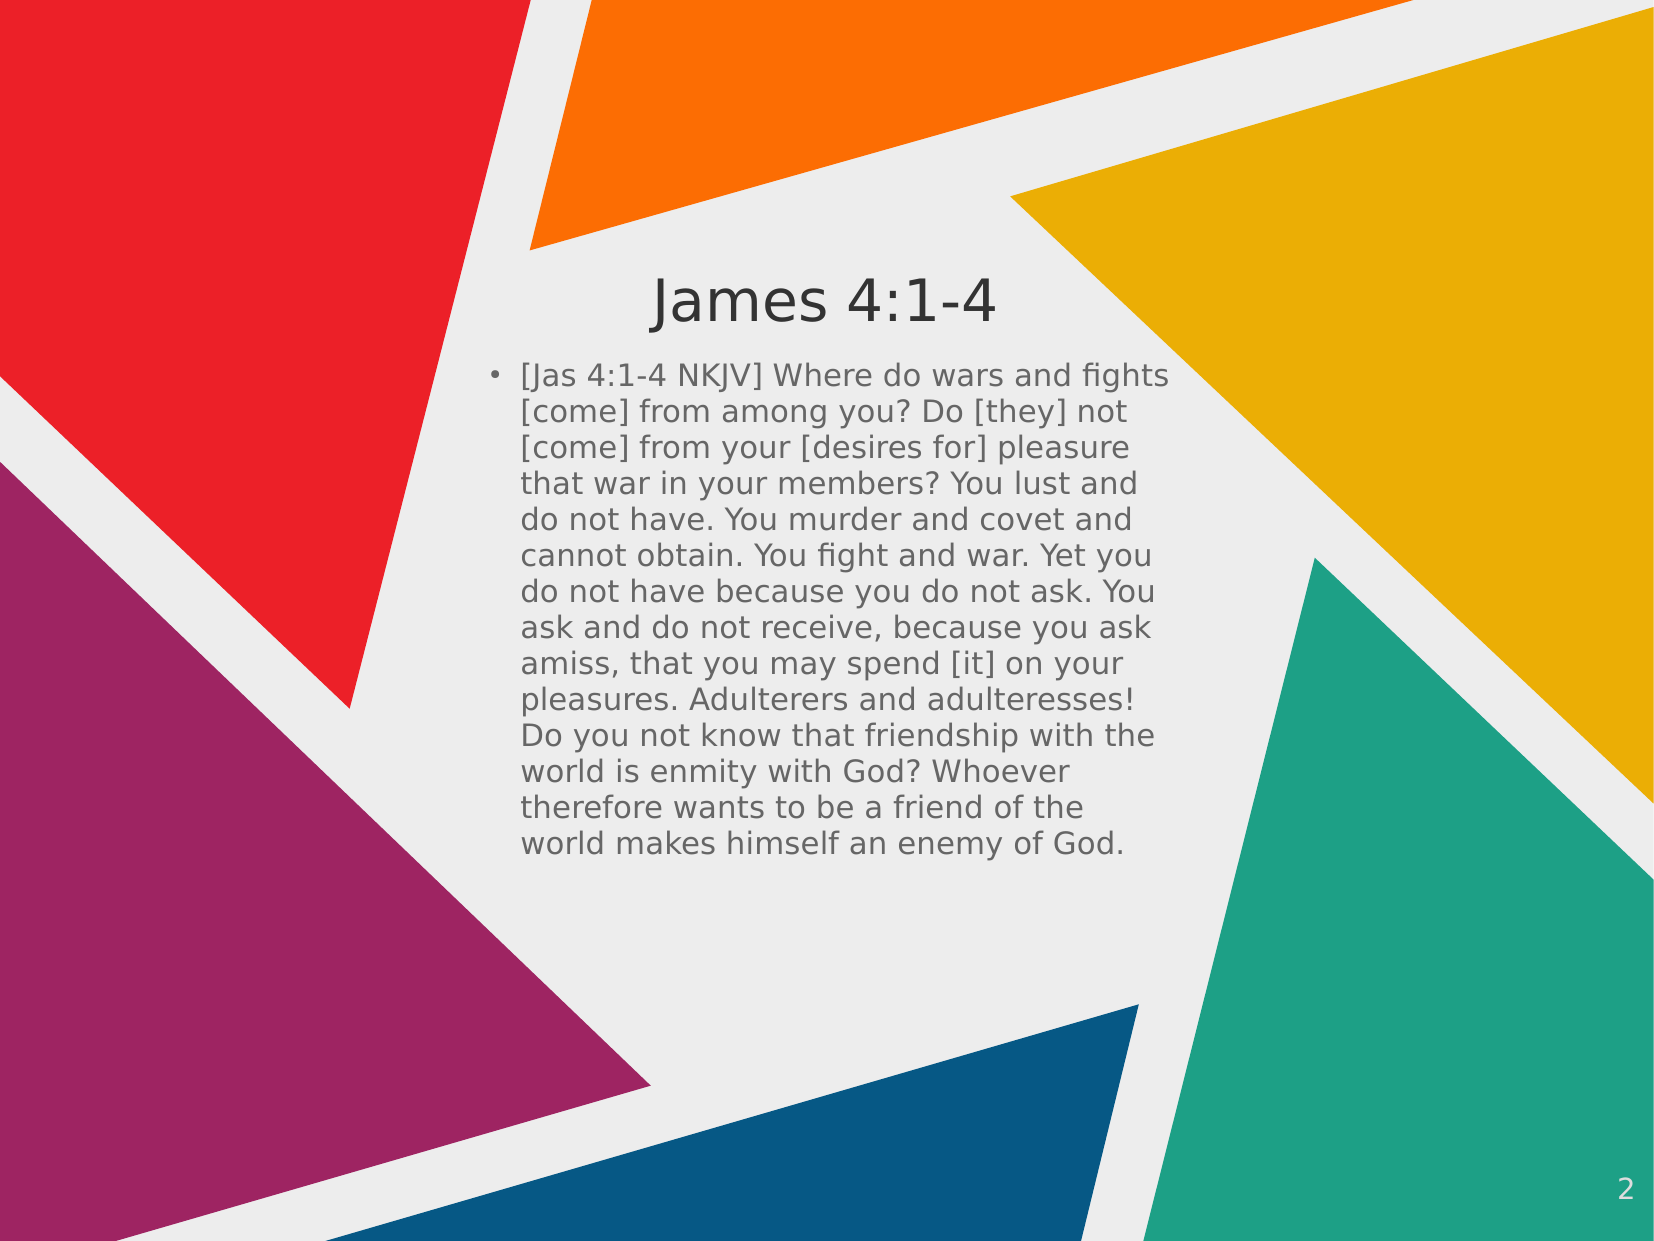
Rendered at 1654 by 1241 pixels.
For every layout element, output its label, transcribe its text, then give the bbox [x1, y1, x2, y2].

list [Jas 4:1-4 NKJV] Where do wars and fights [come] from among you? Do [they] not [come] from your [desires for] pleasure that war in your members? You lust and do not have. You murder and covet and cannot obtain. You fight and war. Yet you do not have because you do not ask. You ask and do not receive, because you ask amiss, that you may spend [it] on your pleasures. Adulterers and adulteresses! Do you not know that friendship with the world is enmity with God? Whoever therefore wants to be a friend of the world makes himself an enemy of God. [480, 357, 1176, 901]
title James 4:1-4 [467, 226, 1185, 376]
